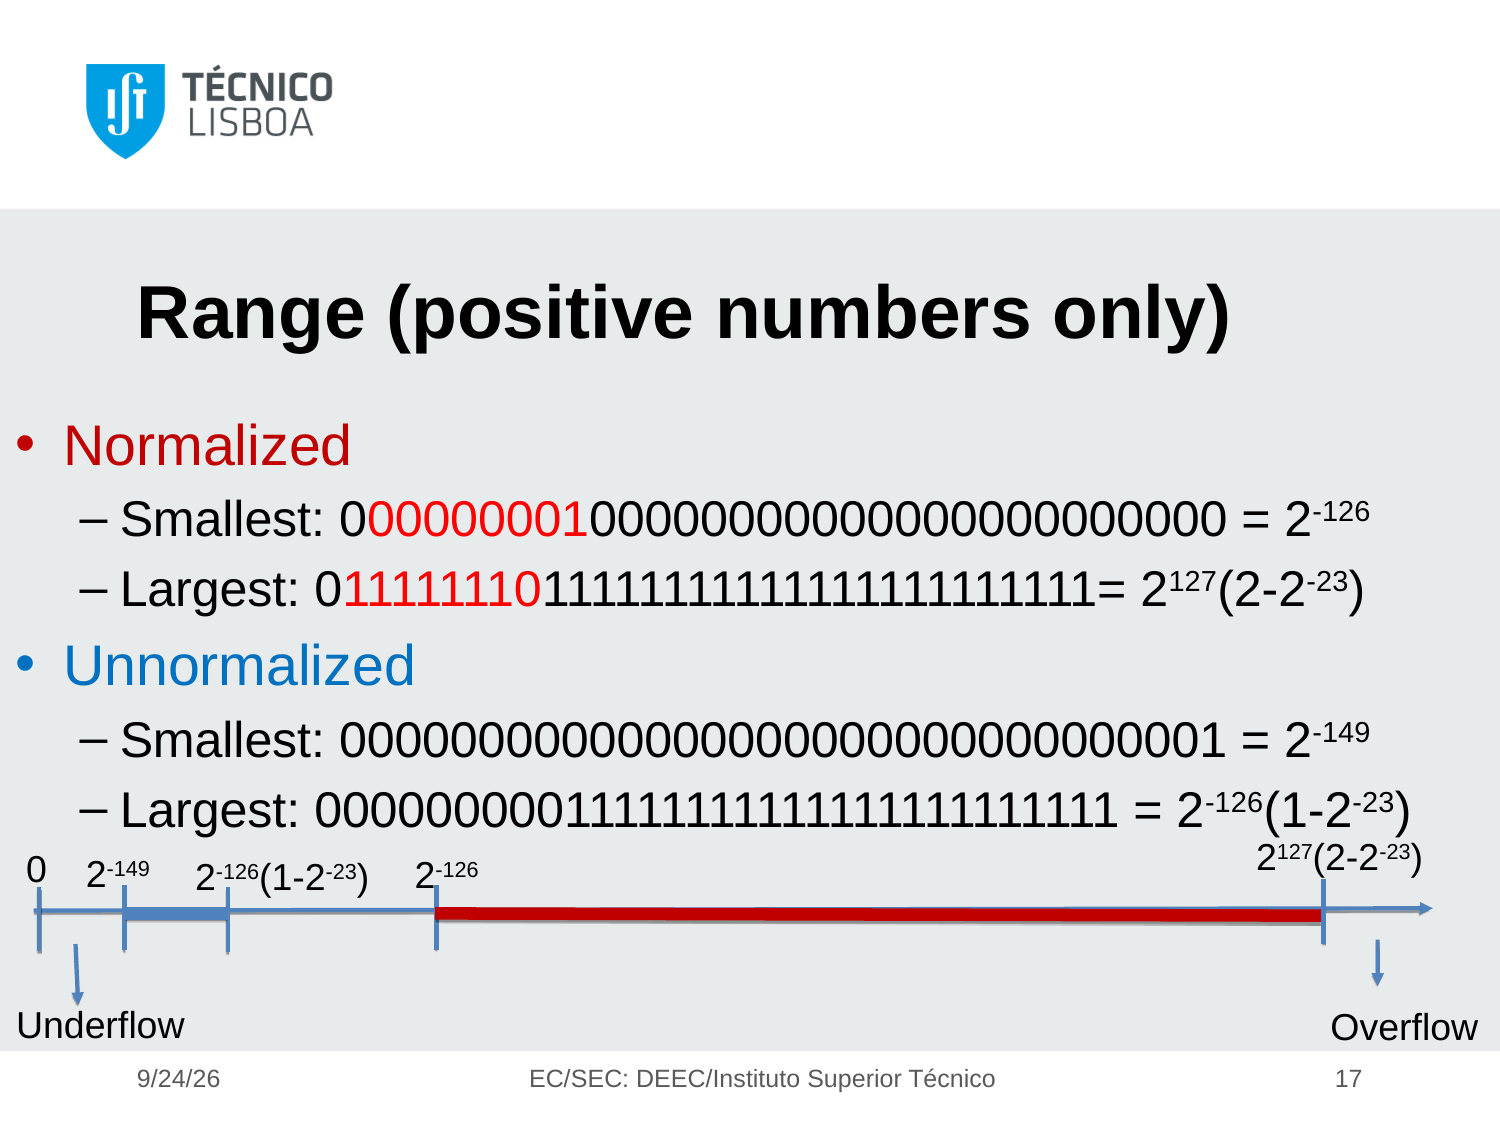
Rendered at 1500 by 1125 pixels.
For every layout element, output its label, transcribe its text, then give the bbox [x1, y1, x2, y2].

picture [0, 1005, 1500, 1125]
text_box 2127(2-2-23) [1241, 826, 1438, 886]
text_box Underflow [1, 993, 200, 1054]
slide_number 11/26/20 [121, 1052, 425, 1103]
list Normalized Smallest: 00000000100000000000000000000000 = 2-126 Largest: 01111111011111111111111111111111= 2127(2-2-23) Unnormalized Smallest: 00000000000000000000000000000001 = 2-149 Largest: 00000000011111111111111111111111 = 2-126(1-2-23) [0, 400, 1500, 1005]
footer EC/SEC: DEEC/Instituto Superior Técnico [512, 1052, 1021, 1103]
slide_number <number> [1077, 1052, 1378, 1103]
text_box 2-126(1-2-23) [180, 845, 385, 906]
text_box 2-126 [399, 843, 494, 904]
text_box Overflow [1315, 995, 1493, 1056]
text_box 0 [11, 837, 62, 898]
picture [0, 0, 1500, 400]
text_box 2-149 [71, 842, 165, 903]
title Range (positive numbers only) [121, 237, 1378, 381]
